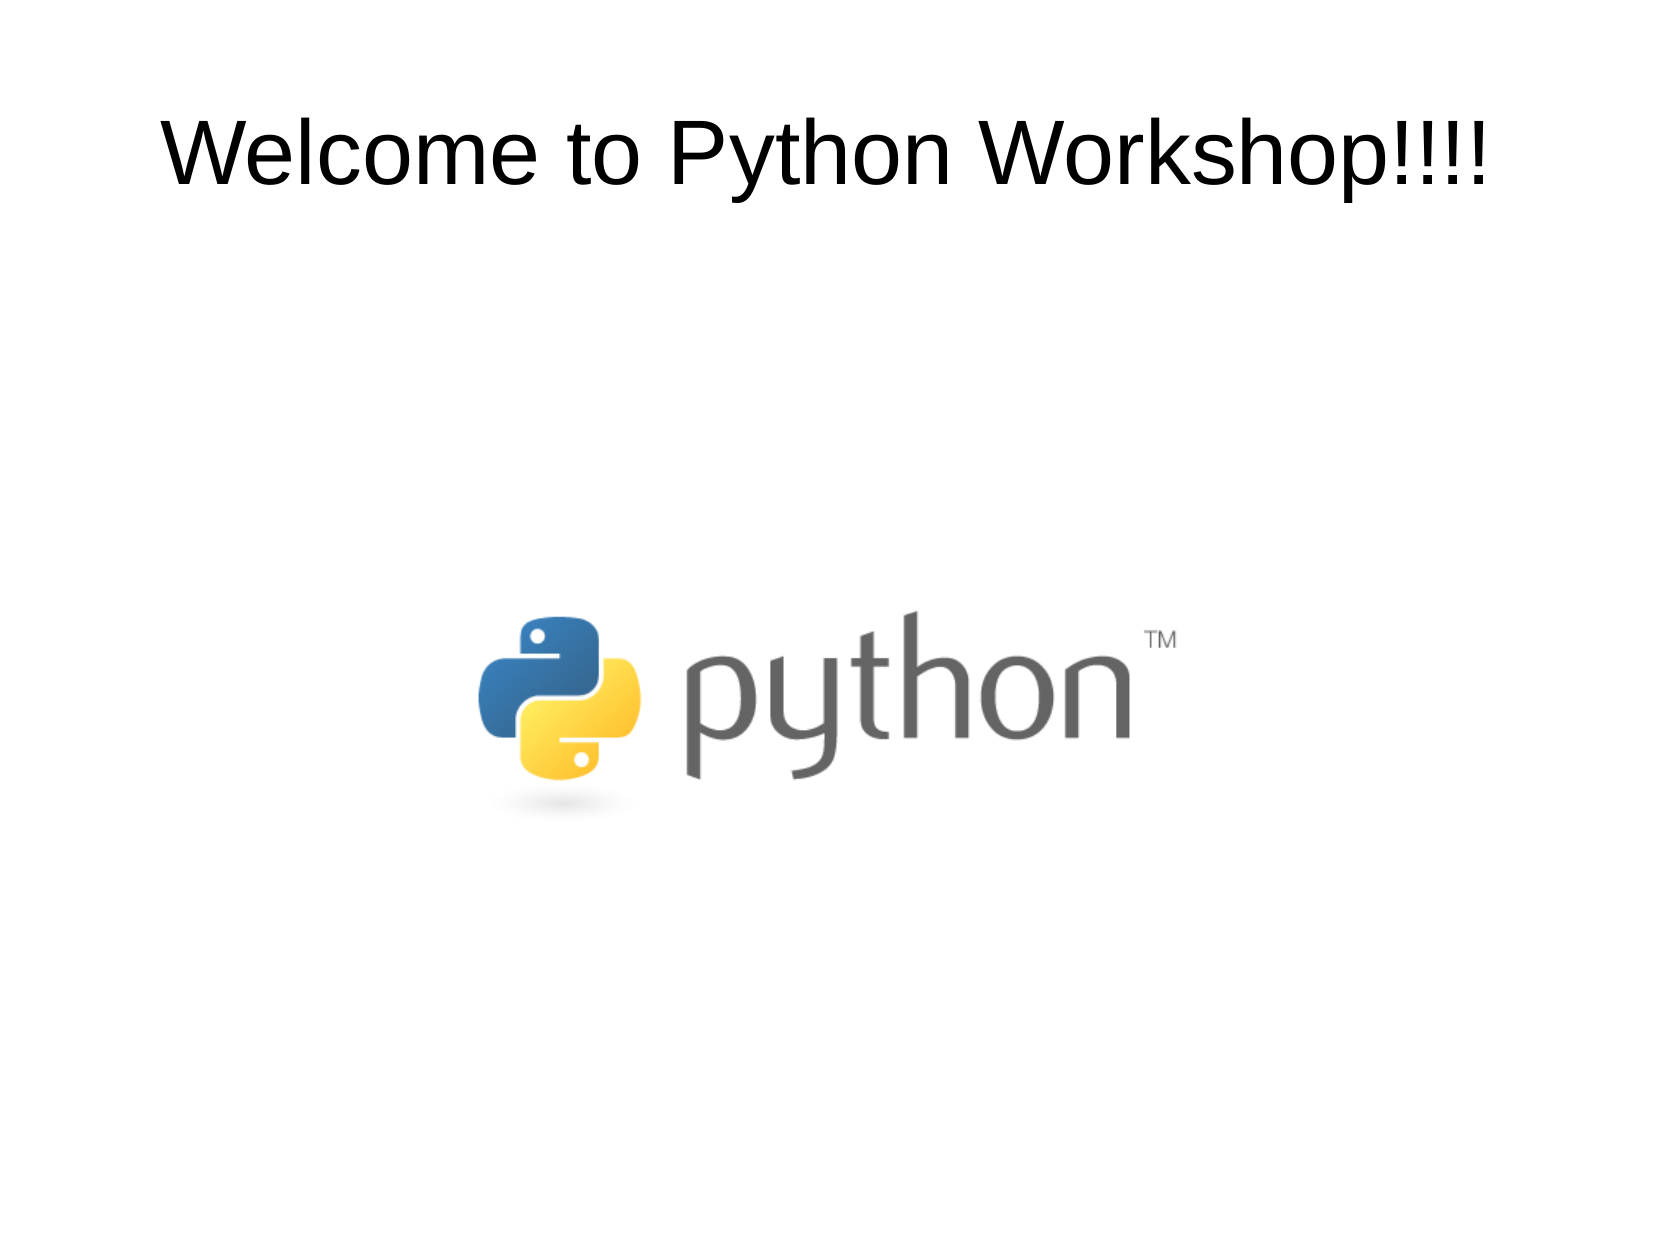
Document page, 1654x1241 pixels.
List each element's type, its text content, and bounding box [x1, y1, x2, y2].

title Welcome to Python Workshop!!!! [82, 49, 1571, 257]
picture [366, 570, 1244, 863]
